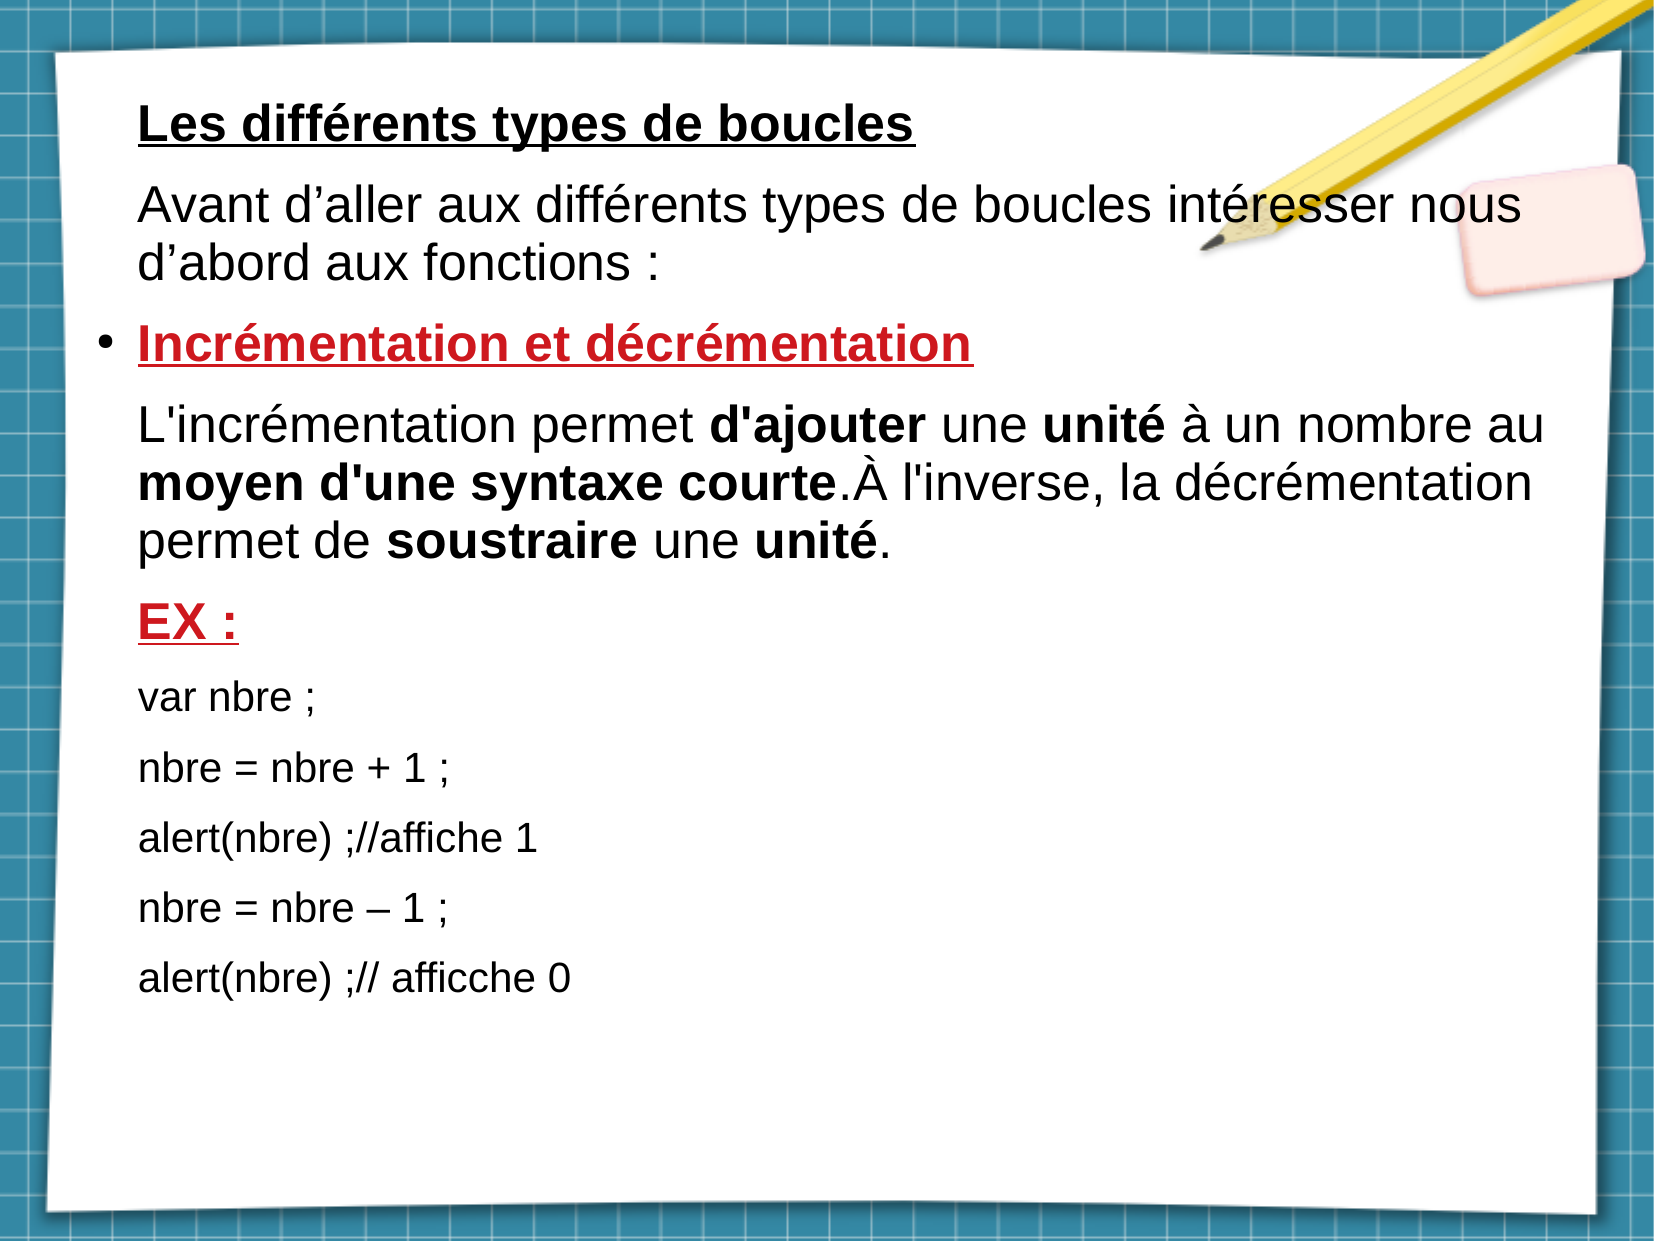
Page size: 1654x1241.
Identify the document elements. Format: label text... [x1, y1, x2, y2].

picture [0, 0, 1654, 1241]
list Les différents types de boucles Avant d’aller aux différents types de boucles intéresser nous d’abord aux fonctions : Incrémentation et décrémentation L'incrémentation permet d'ajouter une unité à un nombre au moyen d'une syntaxe courte.À l'inverse, la décrémentation permet de soustraire une unité. EX : var nbre ; nbre = nbre + 1 ; alert(nbre) ;//affiche 1 nbre = nbre – 1 ; alert(nbre) ;// afficche 0 [82, 94, 1571, 1010]
